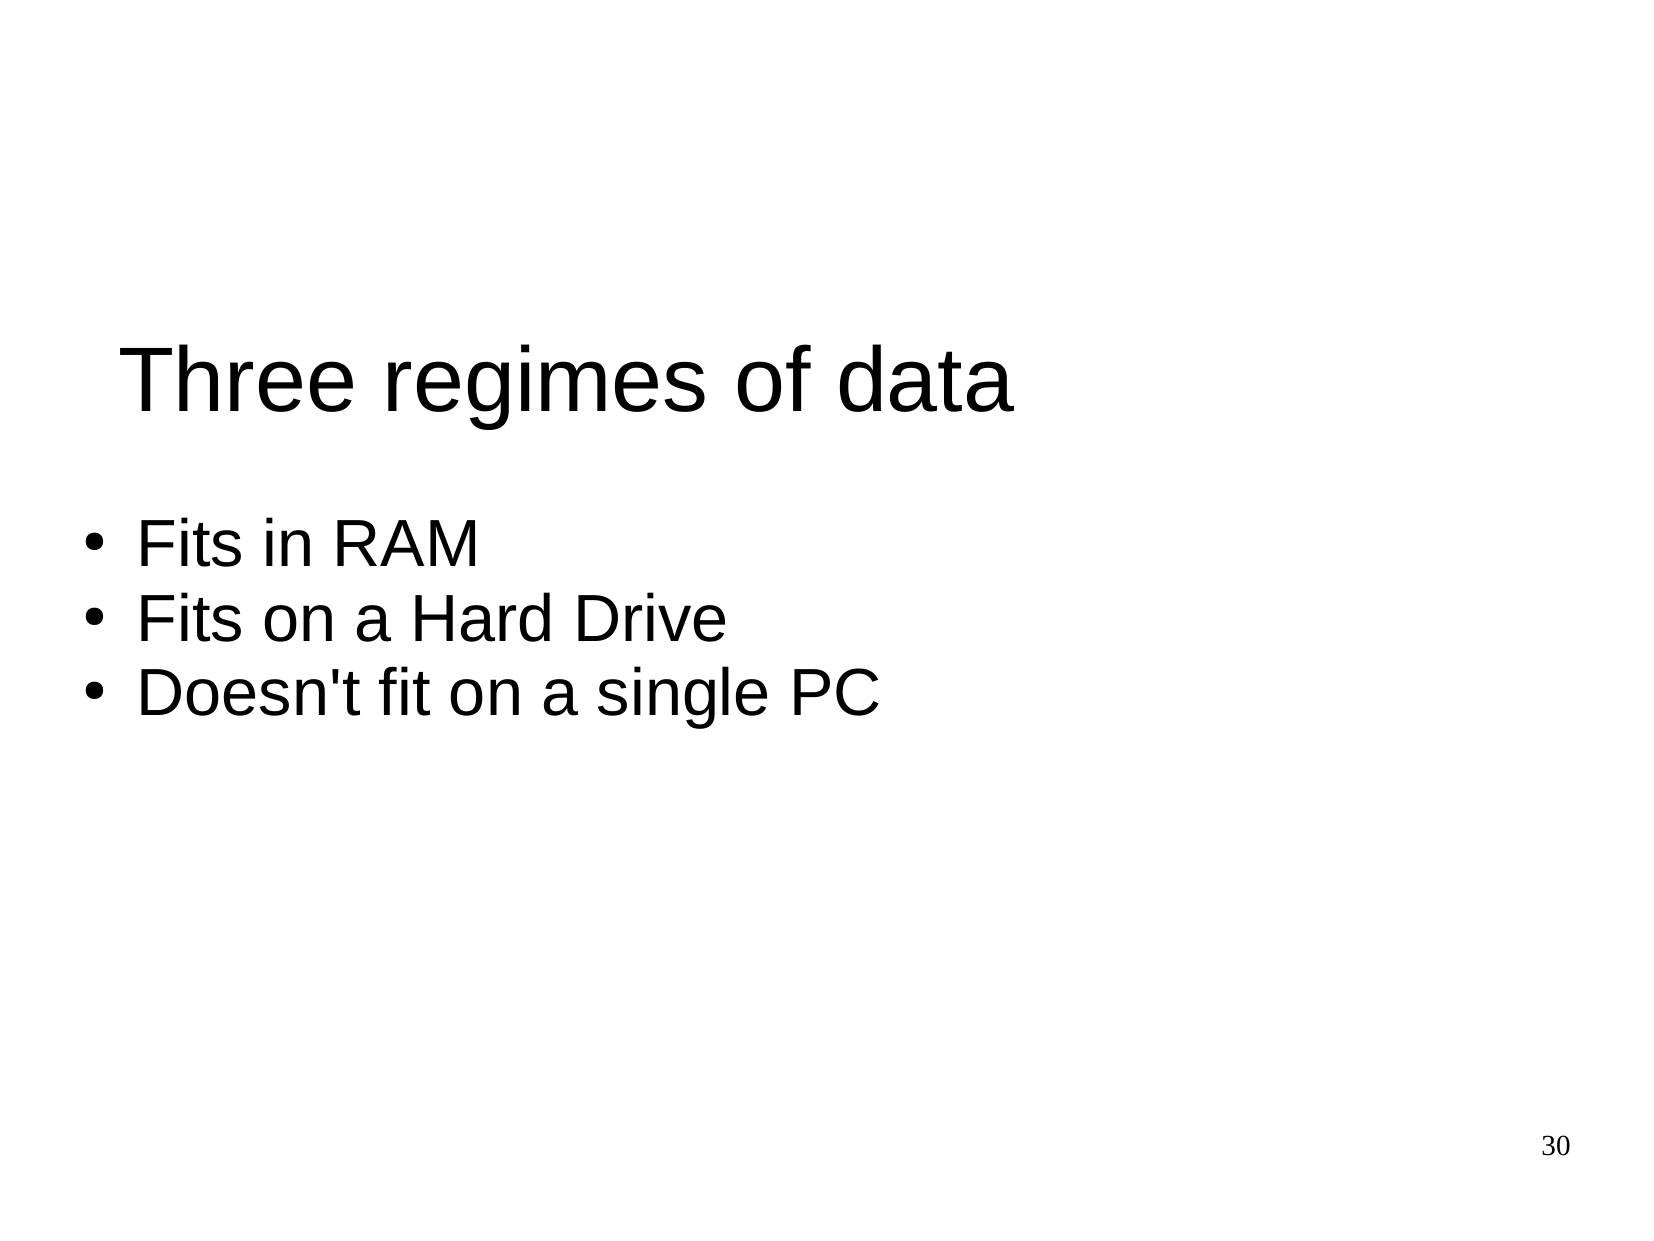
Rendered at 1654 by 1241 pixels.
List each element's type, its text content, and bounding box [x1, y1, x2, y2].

subtitle Three regimes of data Fits in RAM Fits on a Hard Drive Doesn't fit on a single PC [82, 49, 1606, 1010]
